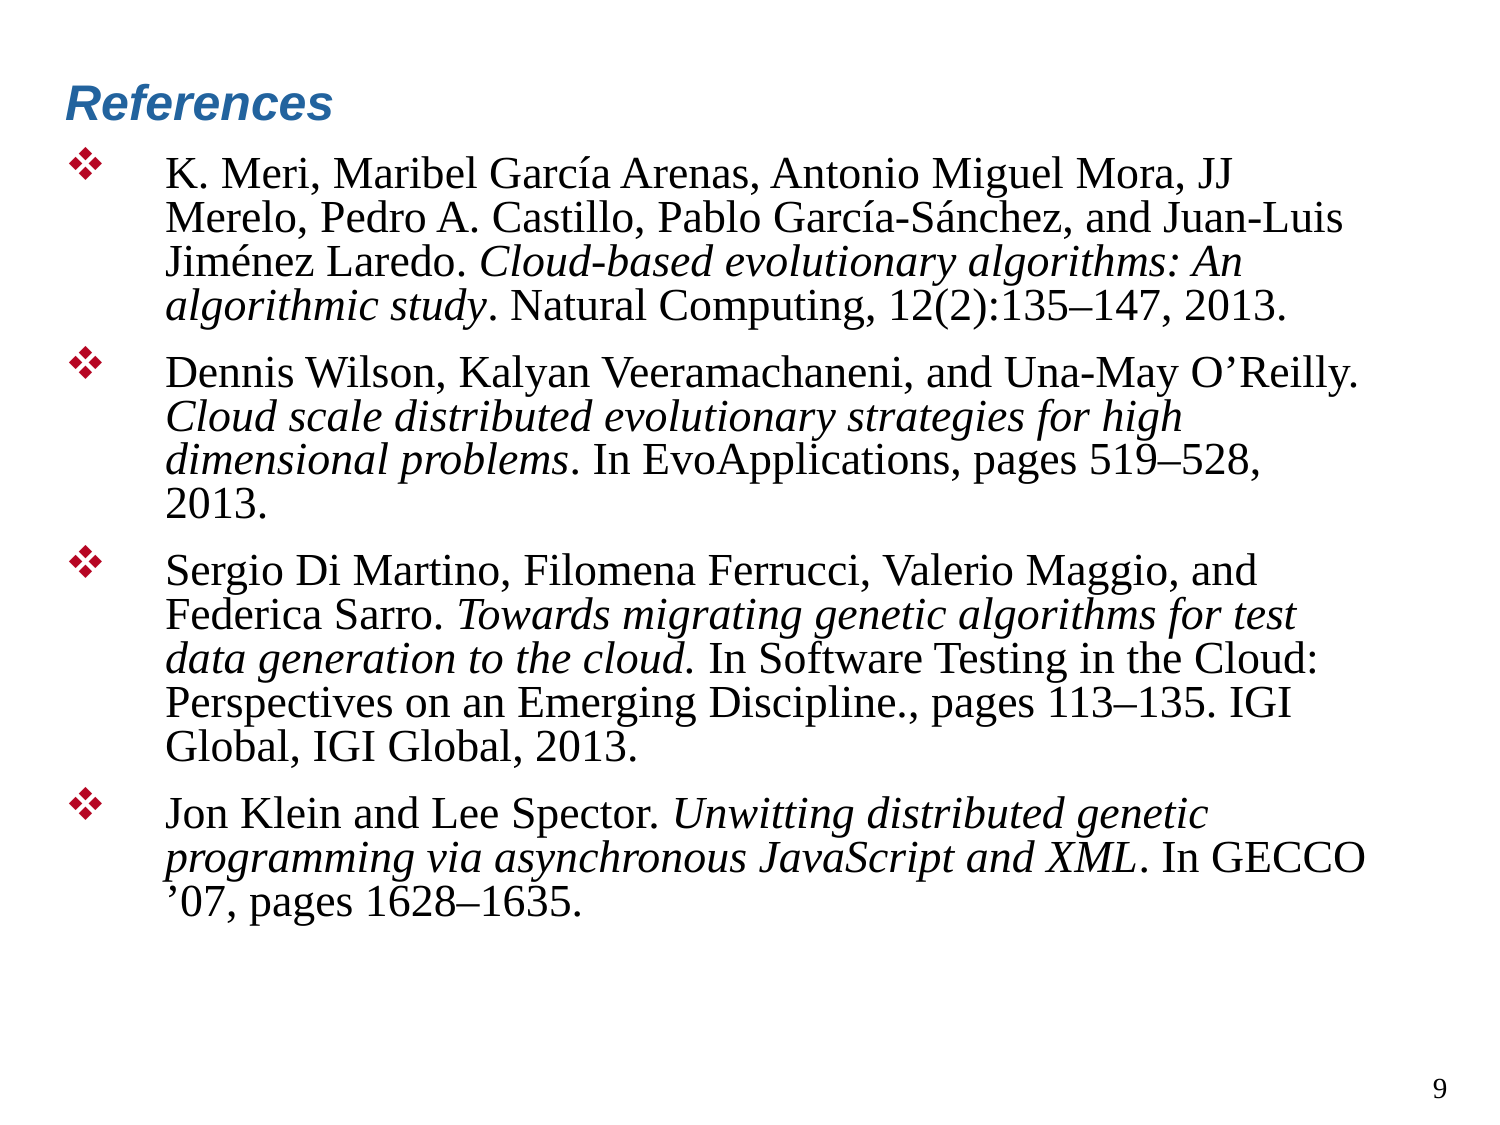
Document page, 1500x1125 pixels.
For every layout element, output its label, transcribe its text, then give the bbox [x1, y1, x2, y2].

text_box <number> [62, 1037, 1463, 1113]
list References K. Meri, Maribel García Arenas, Antonio Miguel Mora, JJ Merelo, Pedro A. Castillo, Pablo García-Sánchez, and Juan-Luis Jiménez Laredo. Cloud-based evolutionary algorithms: An algorithmic study. Natural Computing, 12(2):135–147, 2013. Dennis Wilson, Kalyan Veeramachaneni, and Una-May O’Reilly. Cloud scale distributed evolutionary strategies for high dimensional problems. In EvoApplications, pages 519–528, 2013. Sergio Di Martino, Filomena Ferrucci, Valerio Maggio, and Federica Sarro. Towards migrating genetic algorithms for test data generation to the cloud. In Software Testing in the Cloud: Perspectives on an Emerging Discipline., pages 113–135. IGI Global, IGI Global, 2013. Jon Klein and Lee Spector. Unwitting distributed genetic programming via asynchronous JavaScript and XML. In GECCO ’07, pages 1628–1635. [50, 75, 1388, 1051]
